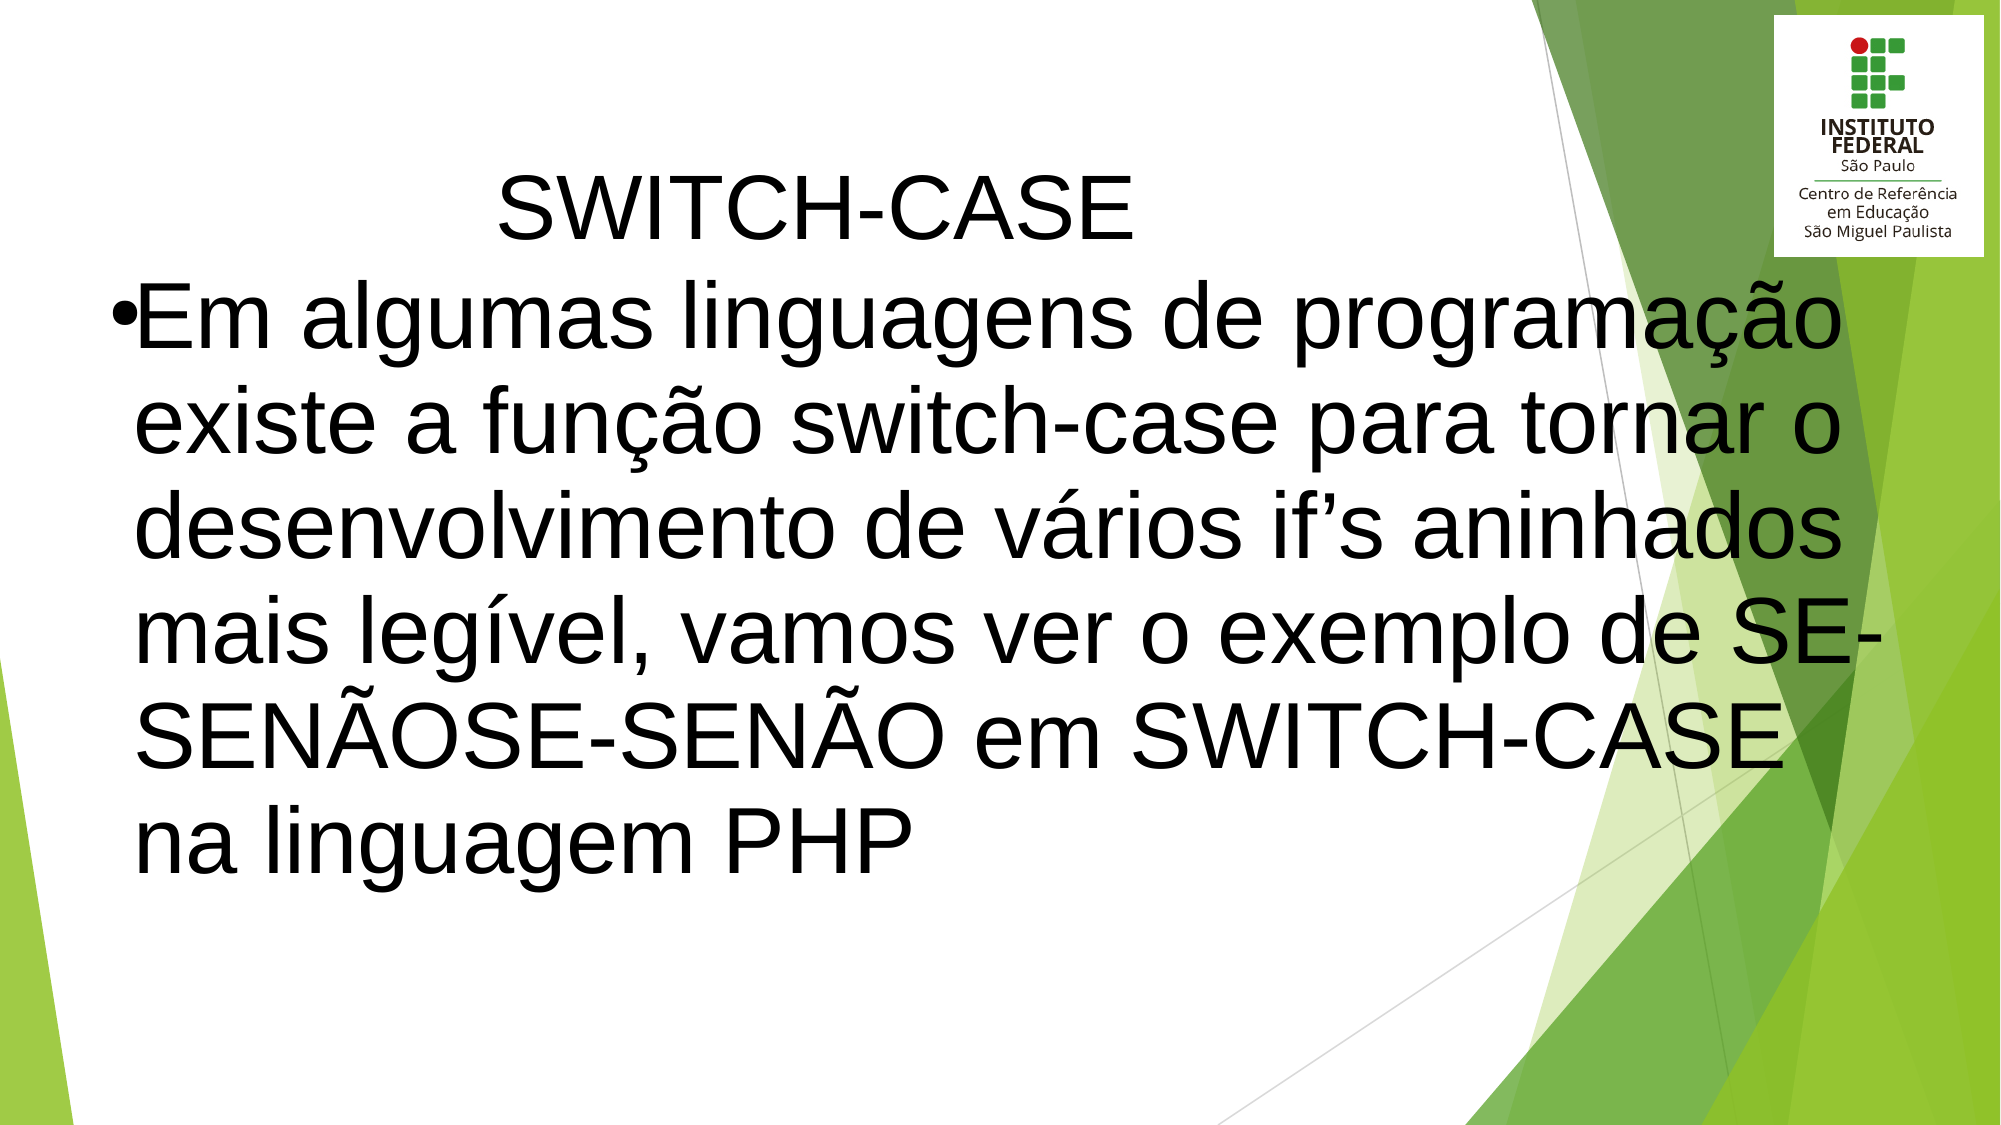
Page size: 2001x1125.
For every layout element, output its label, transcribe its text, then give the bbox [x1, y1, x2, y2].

title SWITCH-CASE [111, 99, 1522, 263]
list Em algumas linguagens de programação existe a função switch-case para tornar o desenvolvimento de vários if’s aninhados mais legível, vamos ver o exemplo de SE-SENÃOSE-SENÃO em SWITCH-CASE na linguagem PHP [99, 263, 1900, 916]
picture [1774, 15, 1984, 257]
